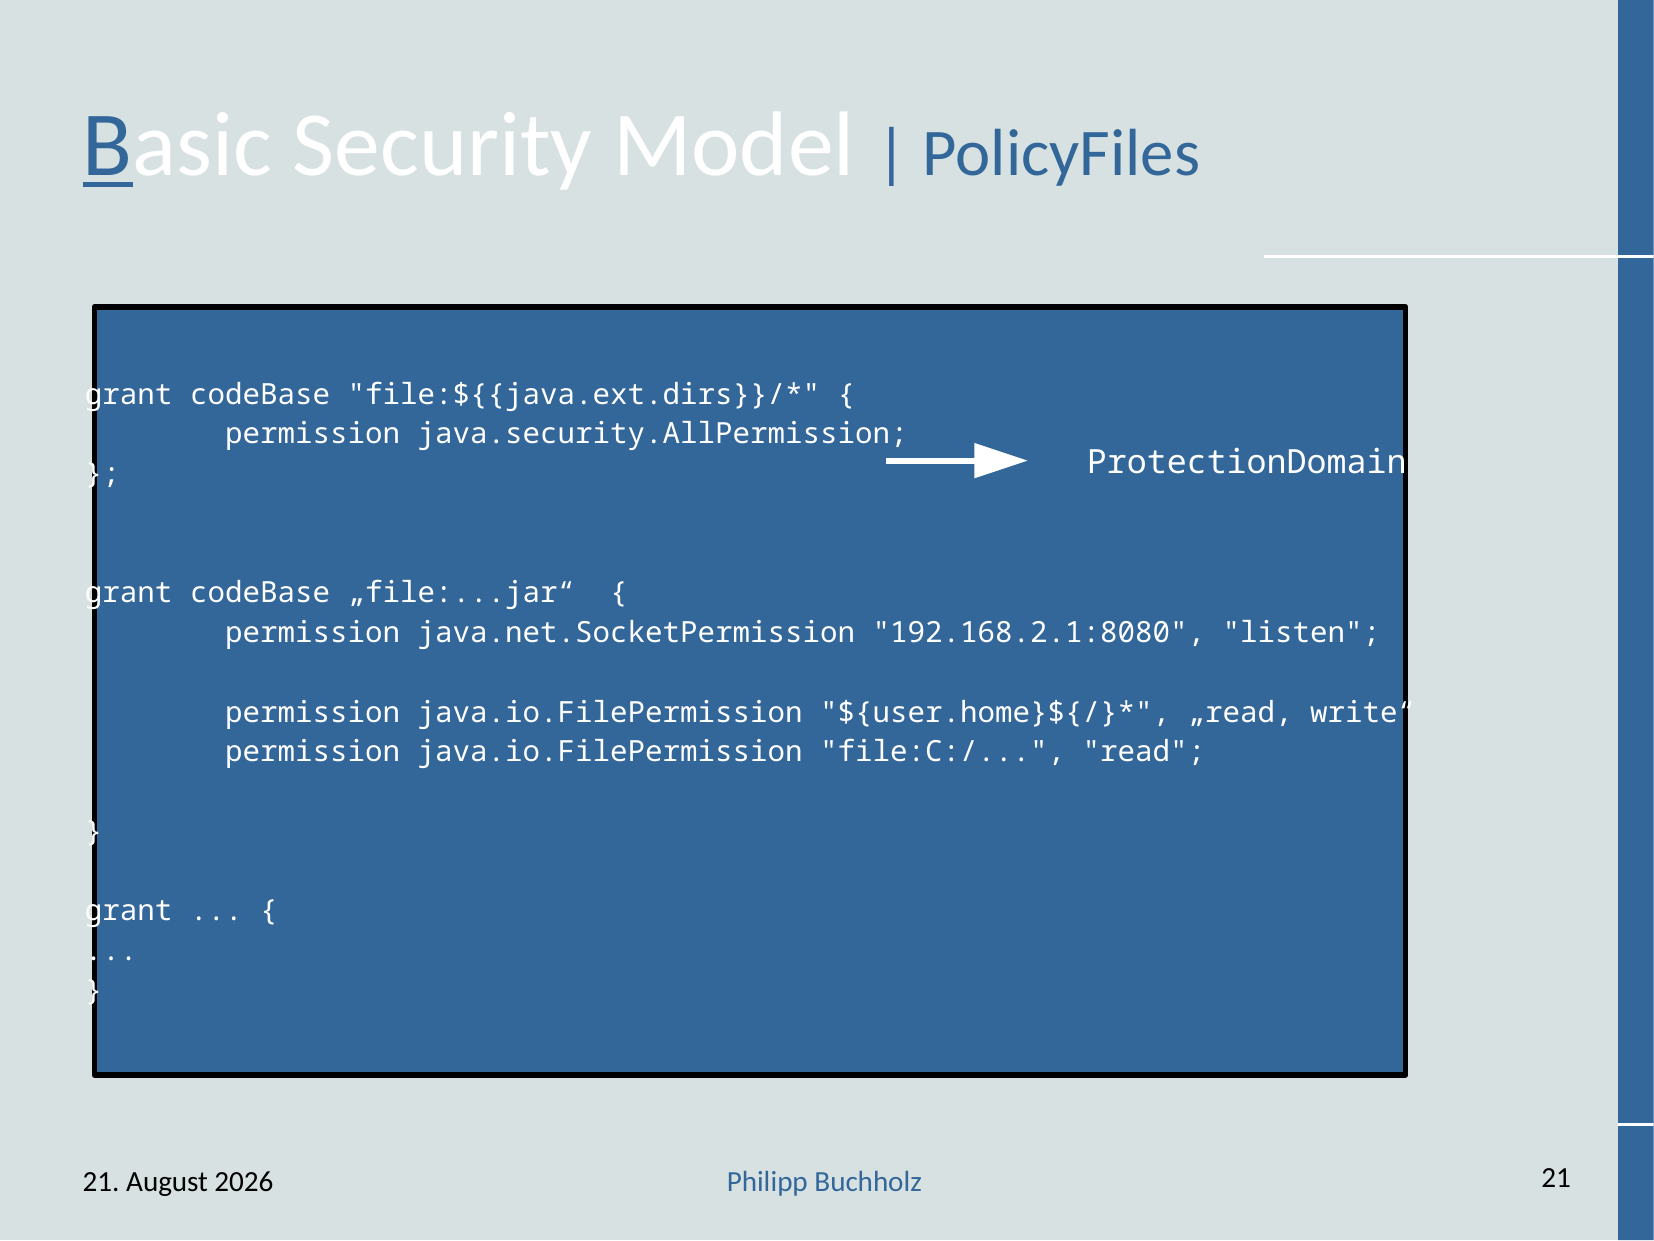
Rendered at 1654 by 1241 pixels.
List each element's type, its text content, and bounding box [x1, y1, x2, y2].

text_box ProtectionDomain [1072, 430, 1394, 485]
title Basic Security Model | PolicyFiles [82, 40, 1571, 266]
text_box grant codeBase "file:${{java.ext.dirs}}/*" { permission java.security.AllPermission; }; grant codeBase „file:...jar“ { permission java.net.SocketPermission "192.168.2.1:8080", "listen"; permission java.io.FilePermission "${user.home}${/}*", „read, write“ permission java.io.FilePermission "file:C:/...", "read"; } grant ... { ... } [94, 307, 1406, 1075]
